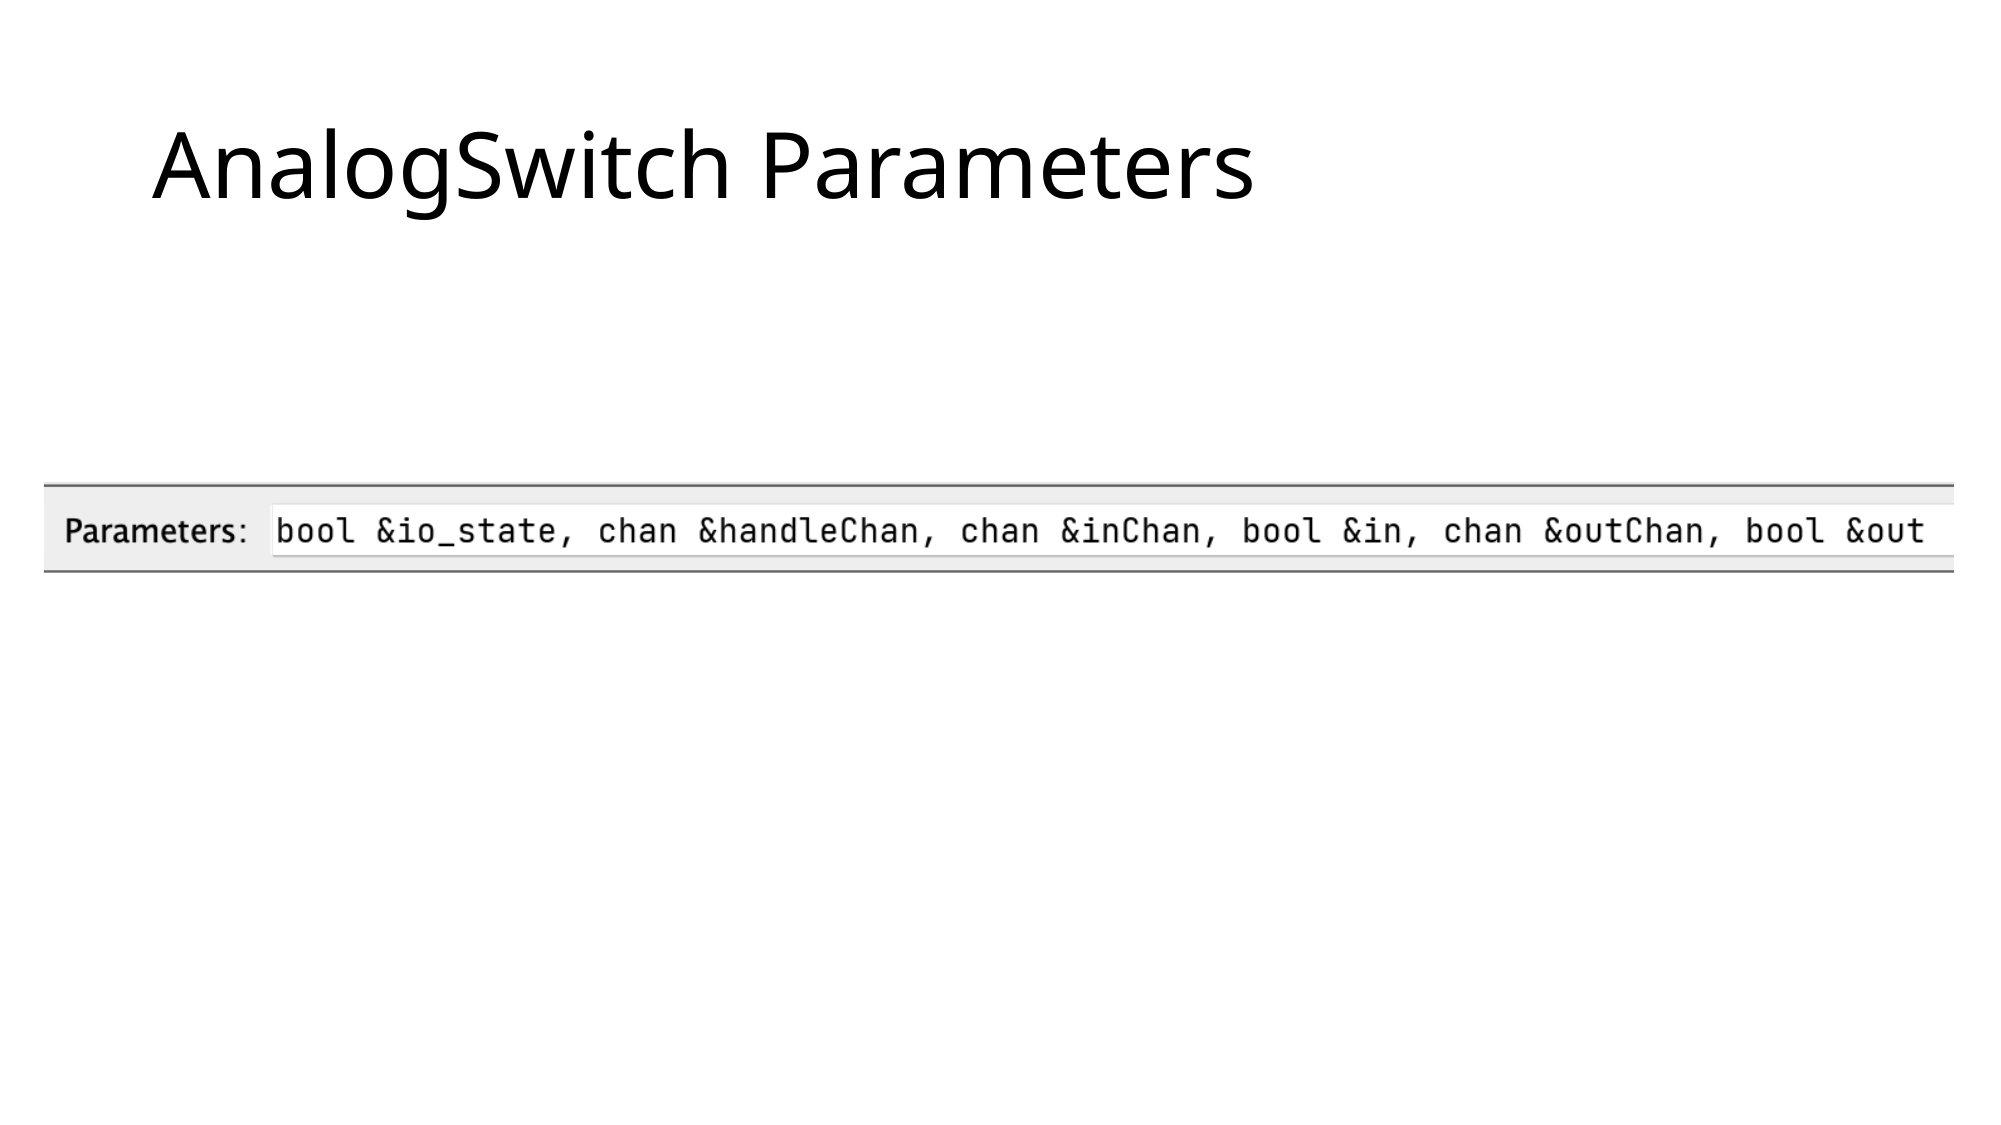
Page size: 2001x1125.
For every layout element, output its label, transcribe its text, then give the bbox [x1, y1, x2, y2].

picture [43, 482, 1954, 594]
title AnalogSwitch Parameters [137, 59, 1863, 278]
